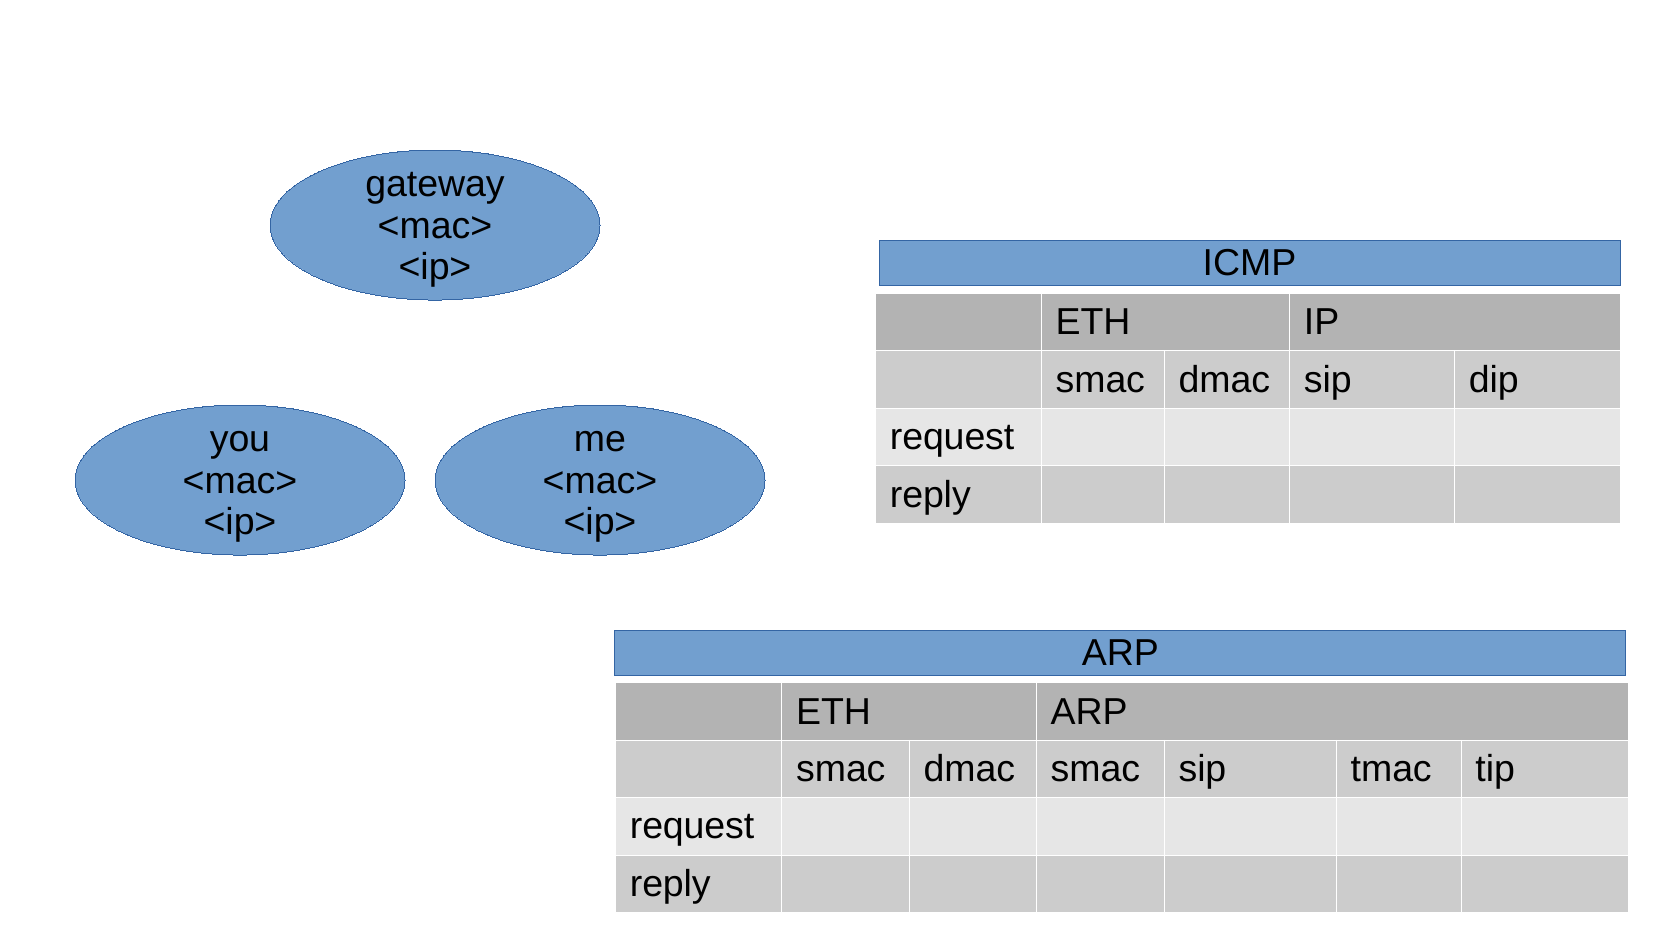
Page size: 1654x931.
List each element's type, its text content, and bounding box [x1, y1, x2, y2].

table_cell [1042, 409, 1164, 465]
table_cell smac [1037, 741, 1164, 797]
table_header ARP [1037, 683, 1628, 740]
table_cell [782, 856, 909, 912]
table_cell [616, 741, 781, 797]
text_box me <mac> <ip> [435, 405, 766, 556]
table_cell [876, 351, 1041, 408]
table_cell [1037, 856, 1164, 912]
table_cell [1290, 409, 1454, 465]
table_cell [1462, 798, 1628, 855]
table_cell [1037, 798, 1164, 855]
table_cell smac [782, 741, 909, 797]
text_box ICMP [879, 240, 1621, 286]
table_cell tmac [1337, 741, 1461, 797]
table_cell [1337, 798, 1461, 855]
table_cell [782, 798, 909, 855]
table_cell reply [876, 466, 1041, 523]
table_header [876, 294, 1041, 350]
table_cell sip [1290, 351, 1454, 408]
table_cell dip [1455, 351, 1620, 408]
text_box you <mac> <ip> [75, 405, 406, 556]
table_cell [1290, 466, 1454, 523]
table_cell [1337, 856, 1461, 912]
table_cell [1455, 466, 1620, 523]
table_cell [910, 856, 1036, 912]
table_cell reply [616, 856, 781, 912]
table_cell sip [1165, 741, 1336, 797]
table_cell dmac [910, 741, 1036, 797]
table_cell [1165, 856, 1336, 912]
table_header ETH [782, 683, 1036, 740]
table_cell [1165, 409, 1289, 465]
table_cell dmac [1165, 351, 1289, 408]
text_box ARP [614, 630, 1626, 676]
table_cell request [616, 798, 781, 855]
table_cell [1165, 798, 1336, 855]
table_cell request [876, 409, 1041, 465]
table_cell smac [1042, 351, 1164, 408]
table_cell [1042, 466, 1164, 523]
text_box gateway <mac> <ip> [270, 150, 601, 301]
table_header [616, 683, 781, 740]
table_cell tip [1462, 741, 1628, 797]
table_header ETH [1042, 294, 1289, 350]
table_cell [910, 798, 1036, 855]
table_cell [1165, 466, 1289, 523]
table_header IP [1290, 294, 1620, 350]
table_cell [1455, 409, 1620, 465]
table_cell [1462, 856, 1628, 912]
